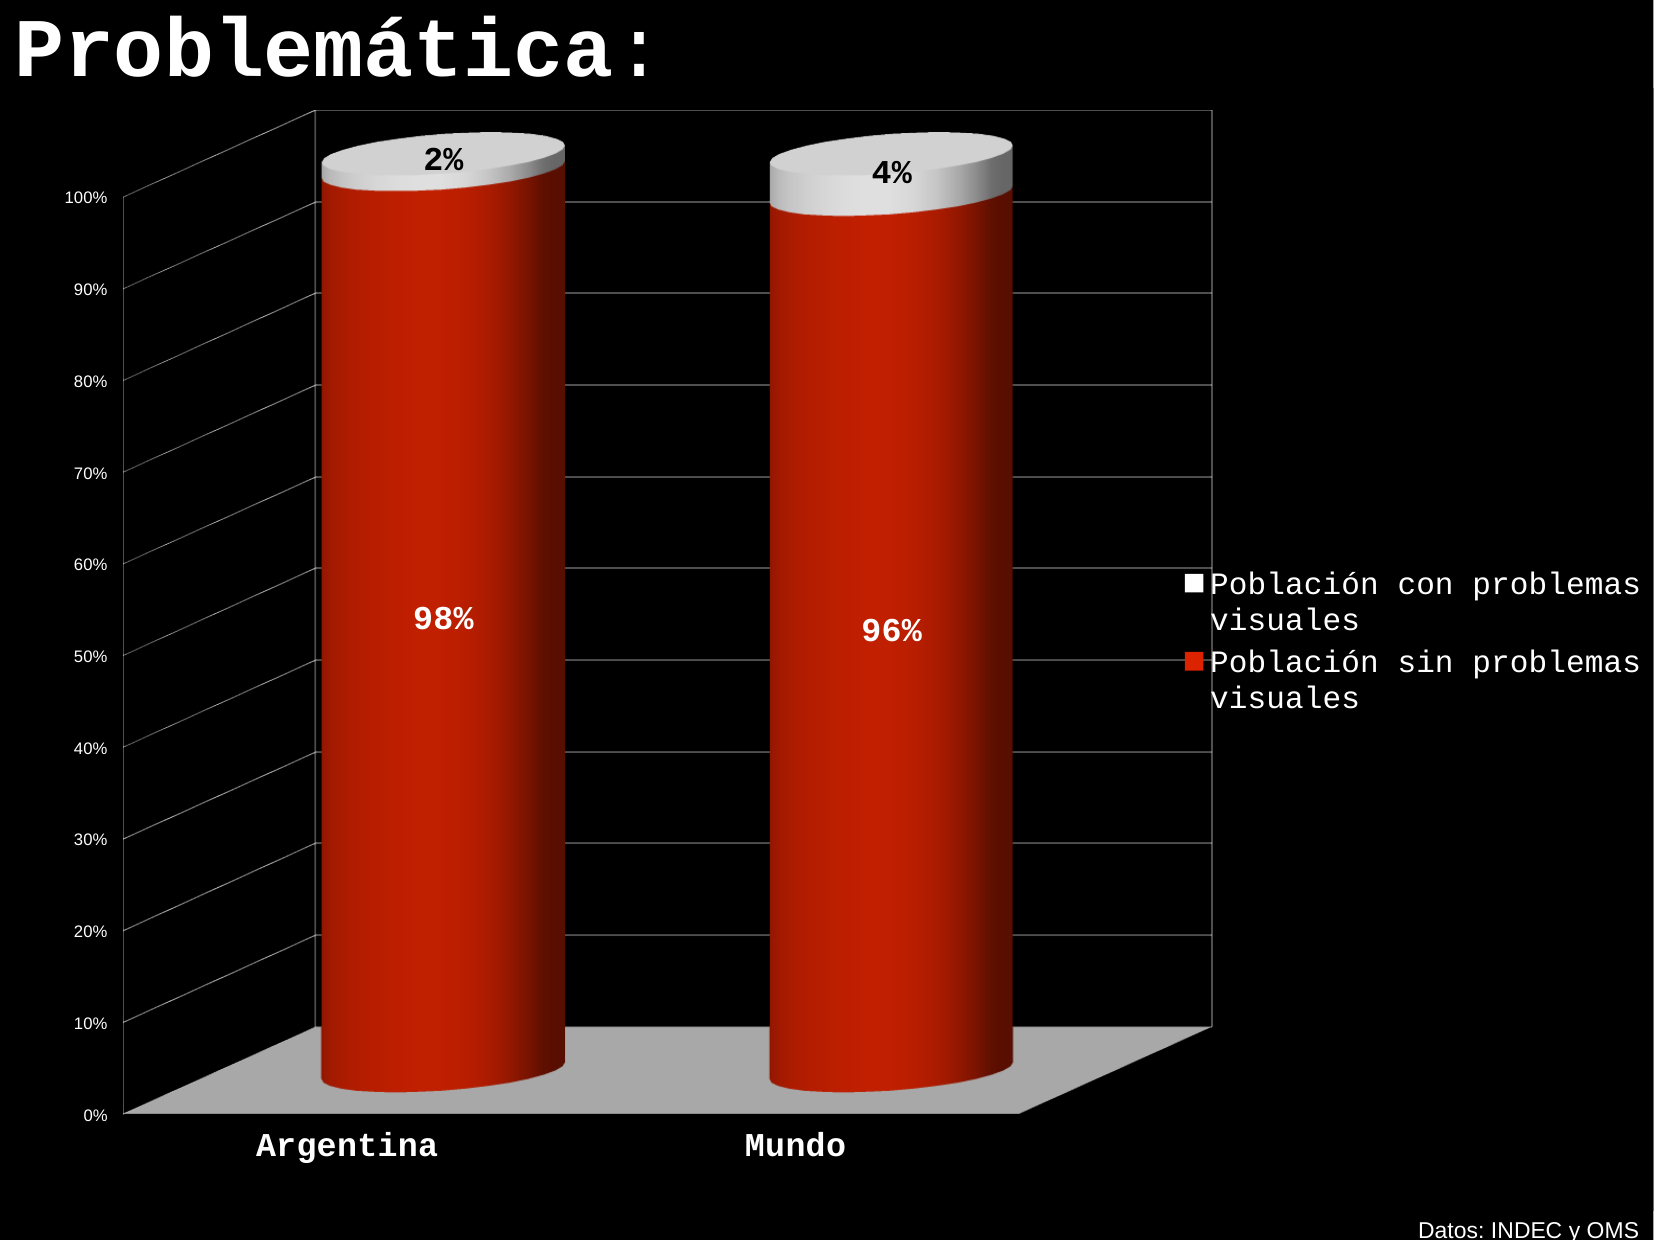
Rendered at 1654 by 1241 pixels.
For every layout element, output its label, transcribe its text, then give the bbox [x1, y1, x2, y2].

text_box Problemática: [0, 0, 680, 194]
text_box Datos: INDEC y OMS [1403, 1211, 1654, 1241]
chart [29, 88, 1654, 1211]
